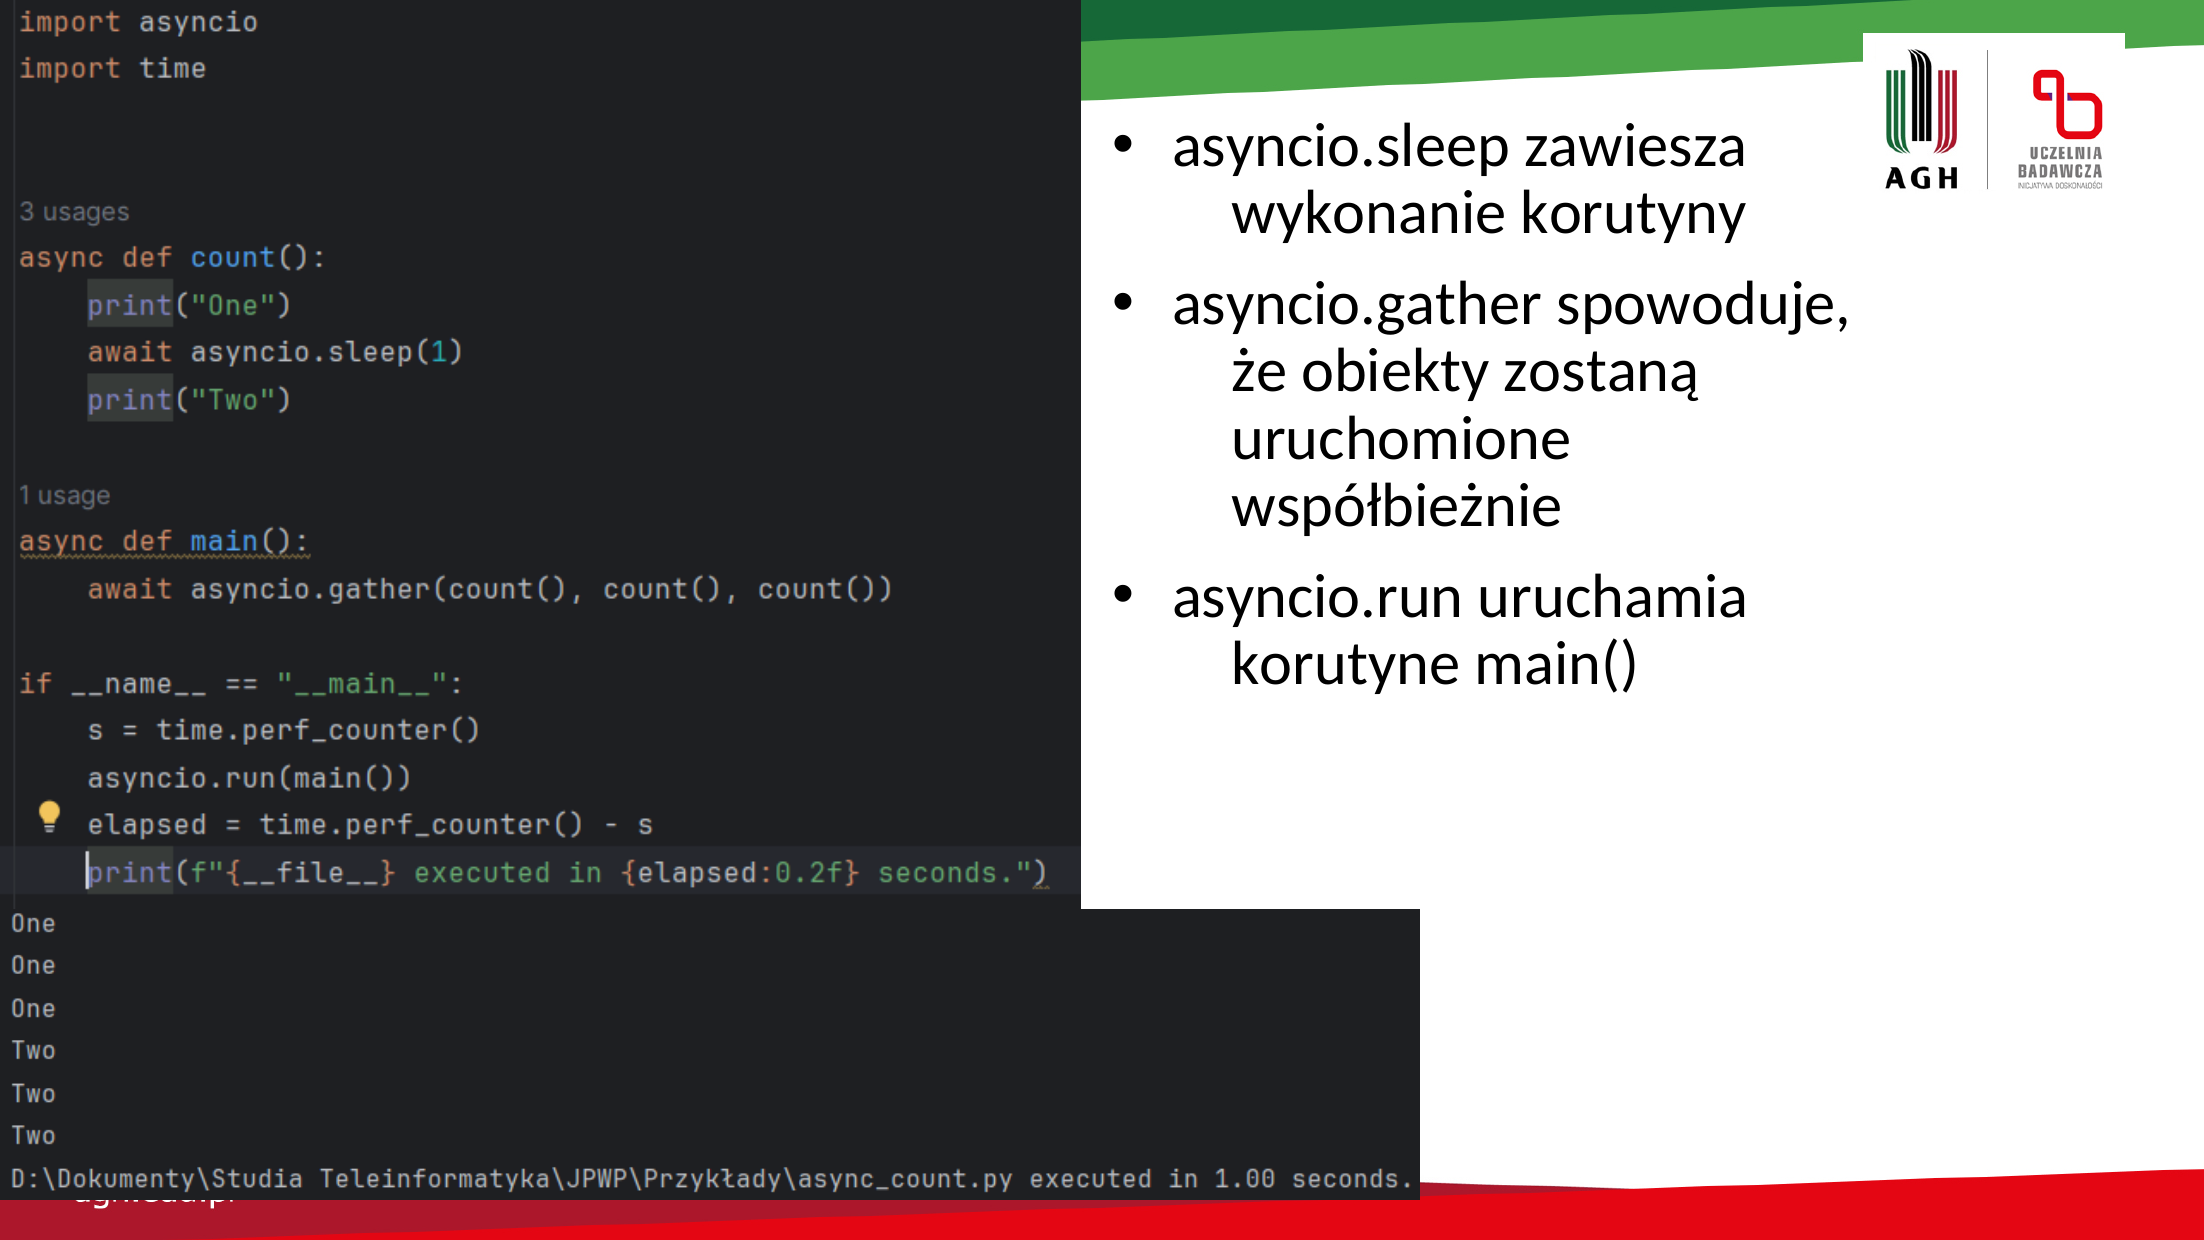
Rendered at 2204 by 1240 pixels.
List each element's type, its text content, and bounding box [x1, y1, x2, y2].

list asyncio.sleep zawiesza wykonanie korutyny asyncio.gather spowoduje, że obiekty zostaną uruchomione współbieżnie asyncio.run uruchamia korutyne main() [1097, 105, 1876, 961]
picture [0, 0, 1420, 1201]
